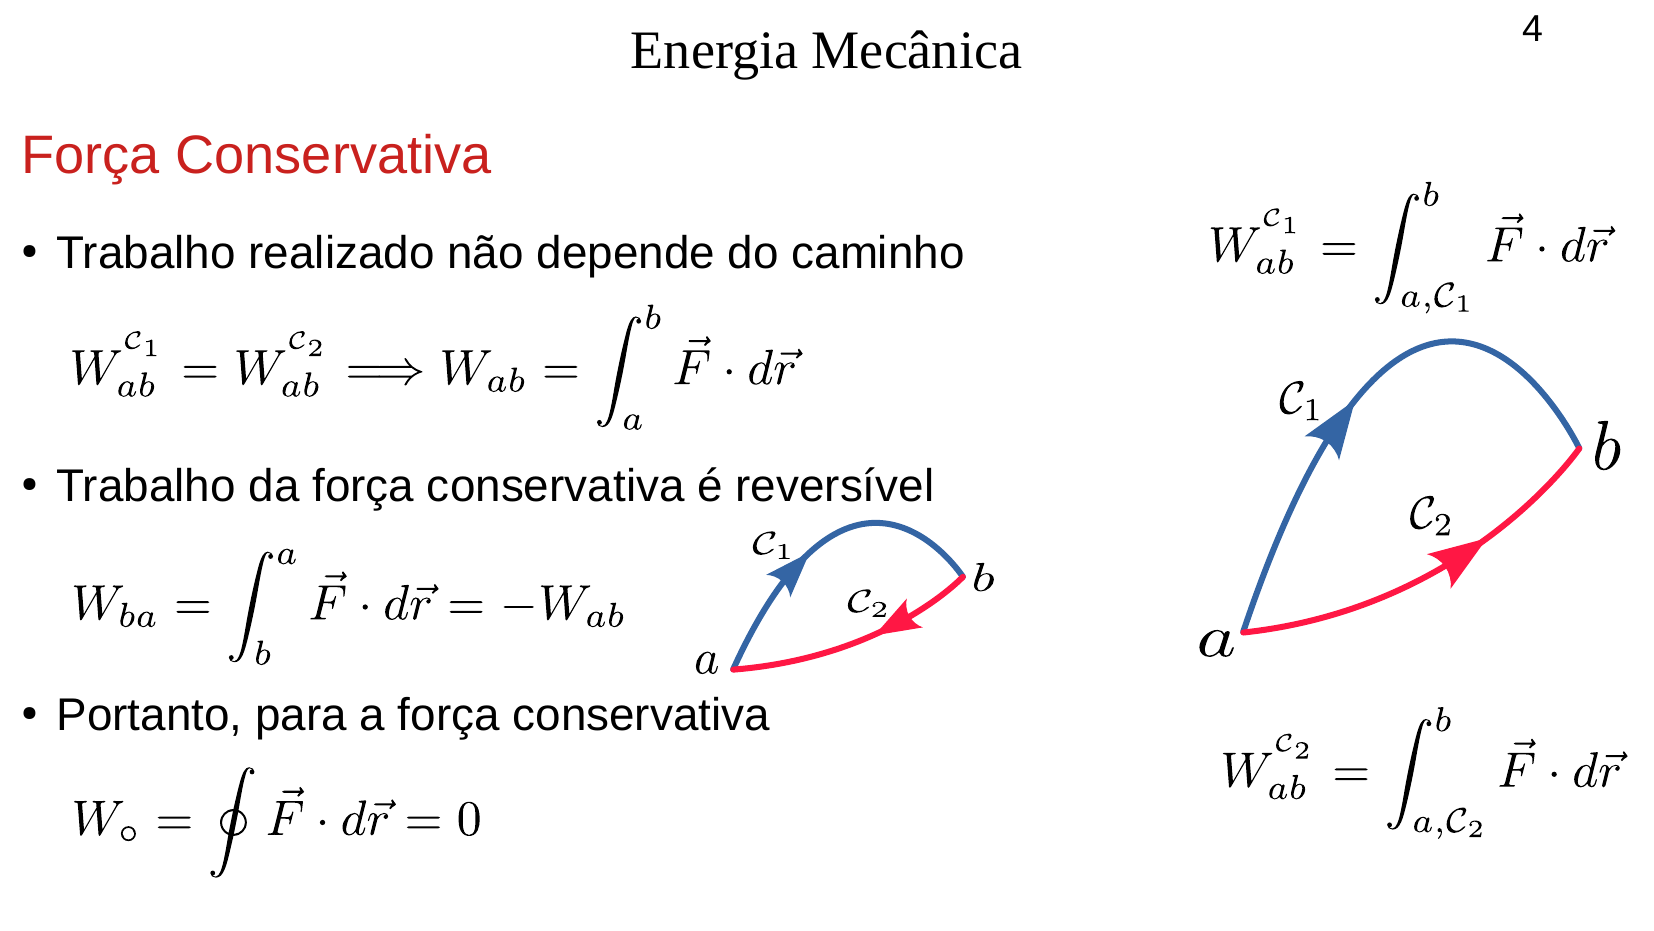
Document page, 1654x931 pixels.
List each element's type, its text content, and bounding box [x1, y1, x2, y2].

picture [1591, 420, 1621, 471]
picture [1277, 379, 1321, 423]
picture [1196, 629, 1234, 657]
picture [69, 304, 803, 430]
picture [69, 765, 482, 880]
picture [693, 651, 718, 675]
text_box Força Conservativa Trabalho realizado não depende do caminho Trabalho da força conservativa é reversível Portanto, para a força conservativa [6, 117, 1009, 785]
picture [845, 588, 888, 619]
picture [750, 530, 792, 561]
picture [971, 562, 994, 592]
picture [1220, 707, 1628, 839]
text_box Energia Mecânica [616, 0, 1038, 88]
text_box <number> [1507, 0, 1654, 71]
picture [69, 546, 626, 667]
picture [1407, 494, 1452, 537]
picture [1207, 181, 1616, 314]
